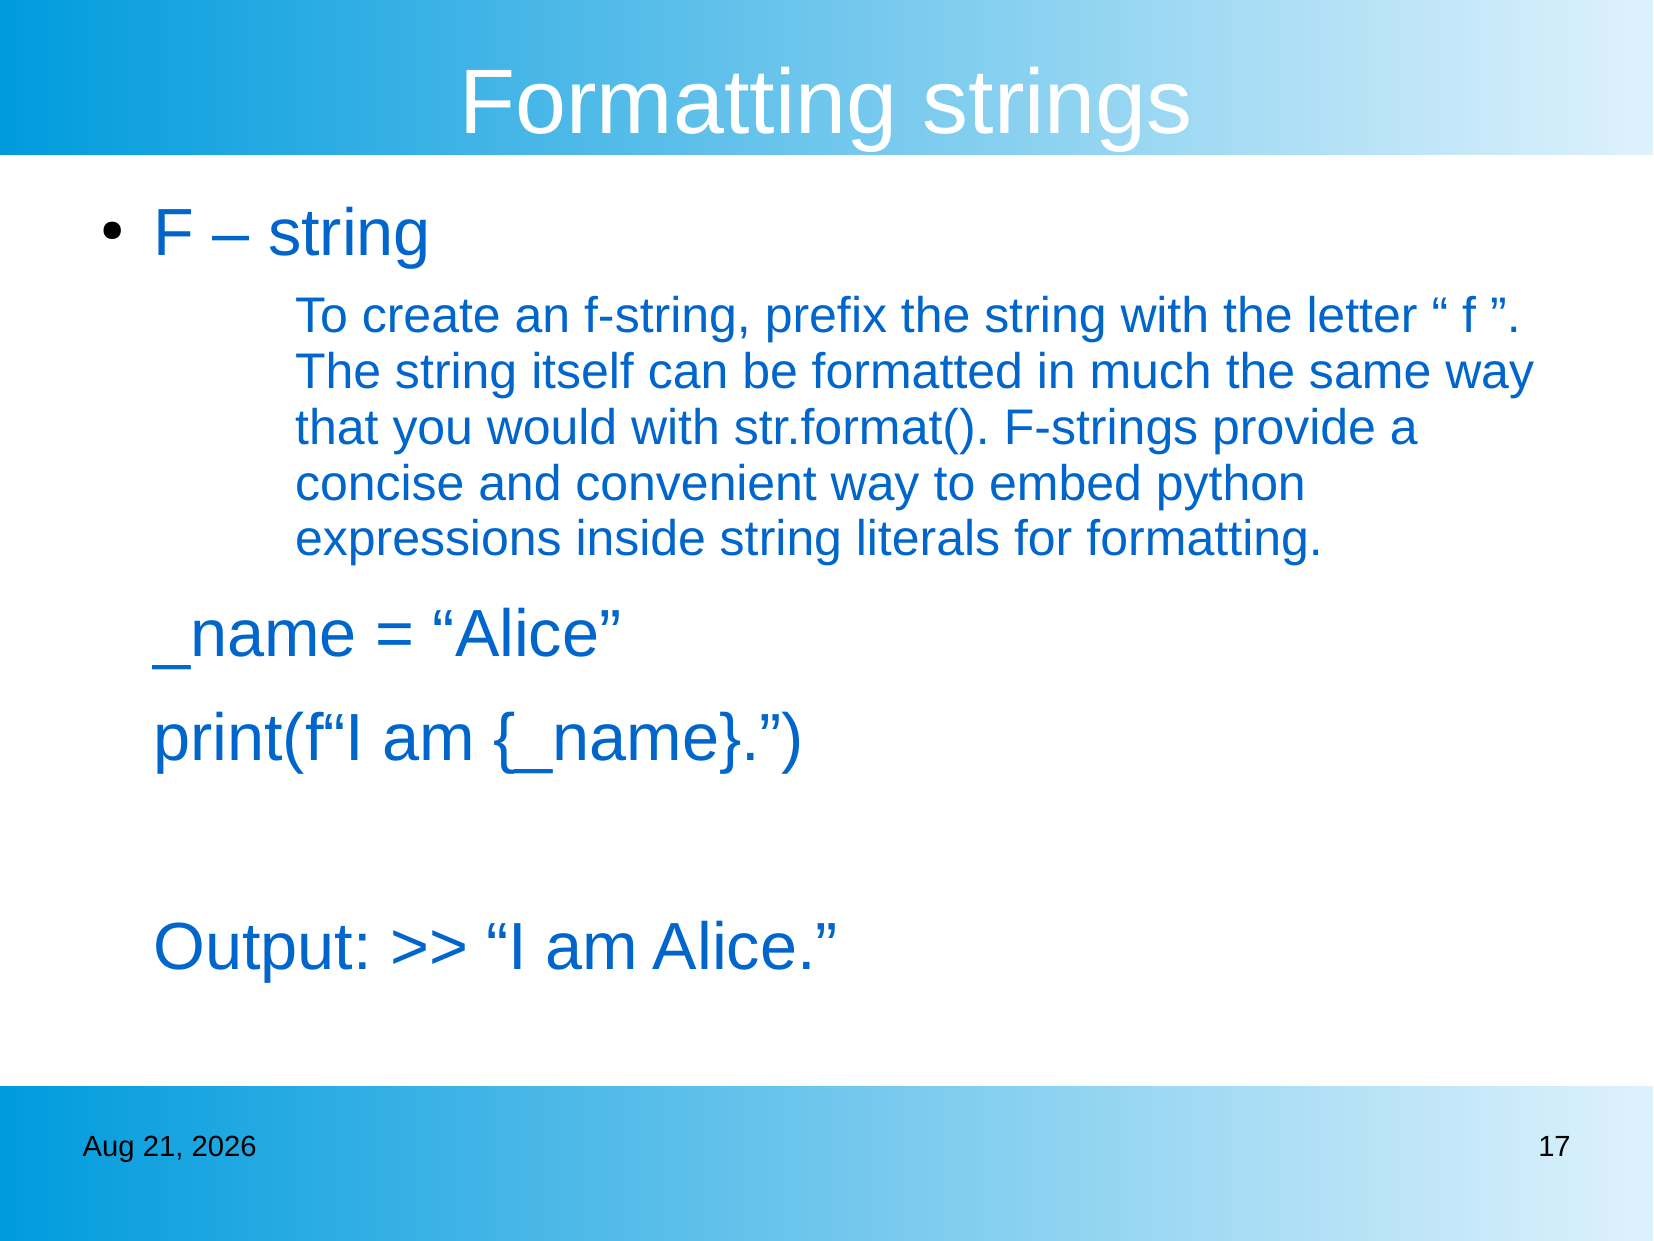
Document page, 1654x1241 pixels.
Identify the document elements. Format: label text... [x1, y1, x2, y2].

title Formatting strings [82, 49, 1571, 155]
list F – string To create an f-string, prefix the string with the letter “ f ”. The string itself can be formatted in much the same way that you would with str.format(). F-strings provide a concise and convenient way to embed python expressions inside string literals for formatting. _name = “Alice” print(f“I am {_name}.”) Output: >> “I am Alice.” [82, 195, 1571, 1066]
